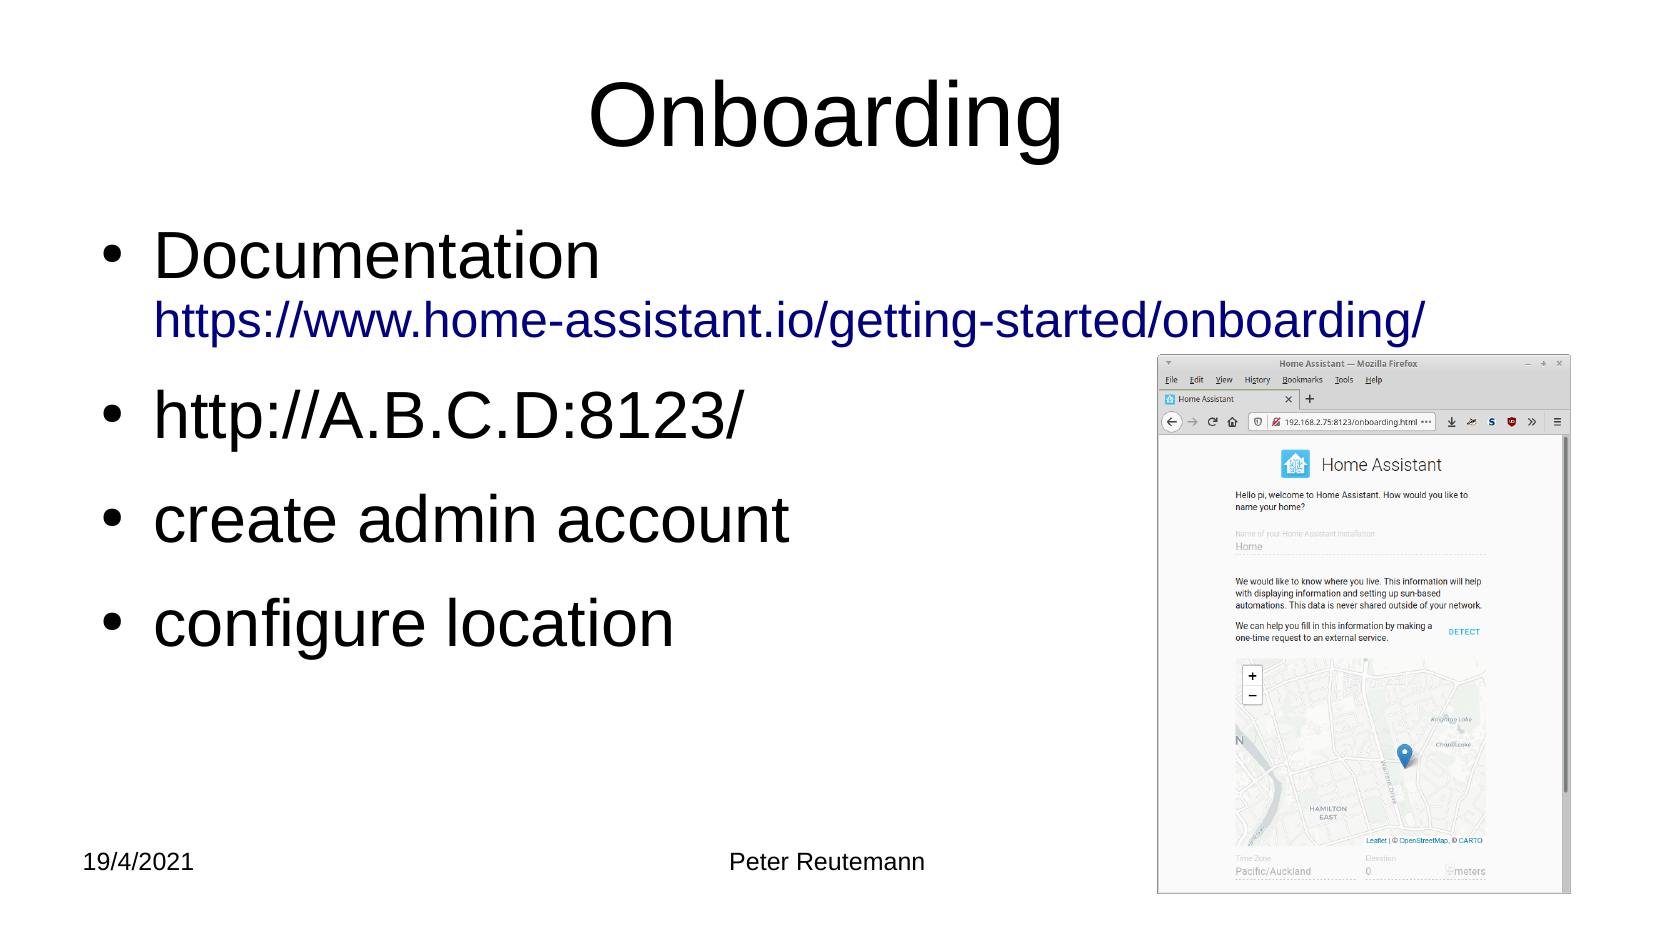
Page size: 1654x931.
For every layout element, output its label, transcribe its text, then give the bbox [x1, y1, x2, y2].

title Onboarding [82, 37, 1571, 193]
list Documentationhttps://www.home-assistant.io/getting-started/onboarding/ http://A.B.C.D:8123/ create admin account configure location [82, 217, 1571, 758]
picture [1157, 758, 1571, 894]
